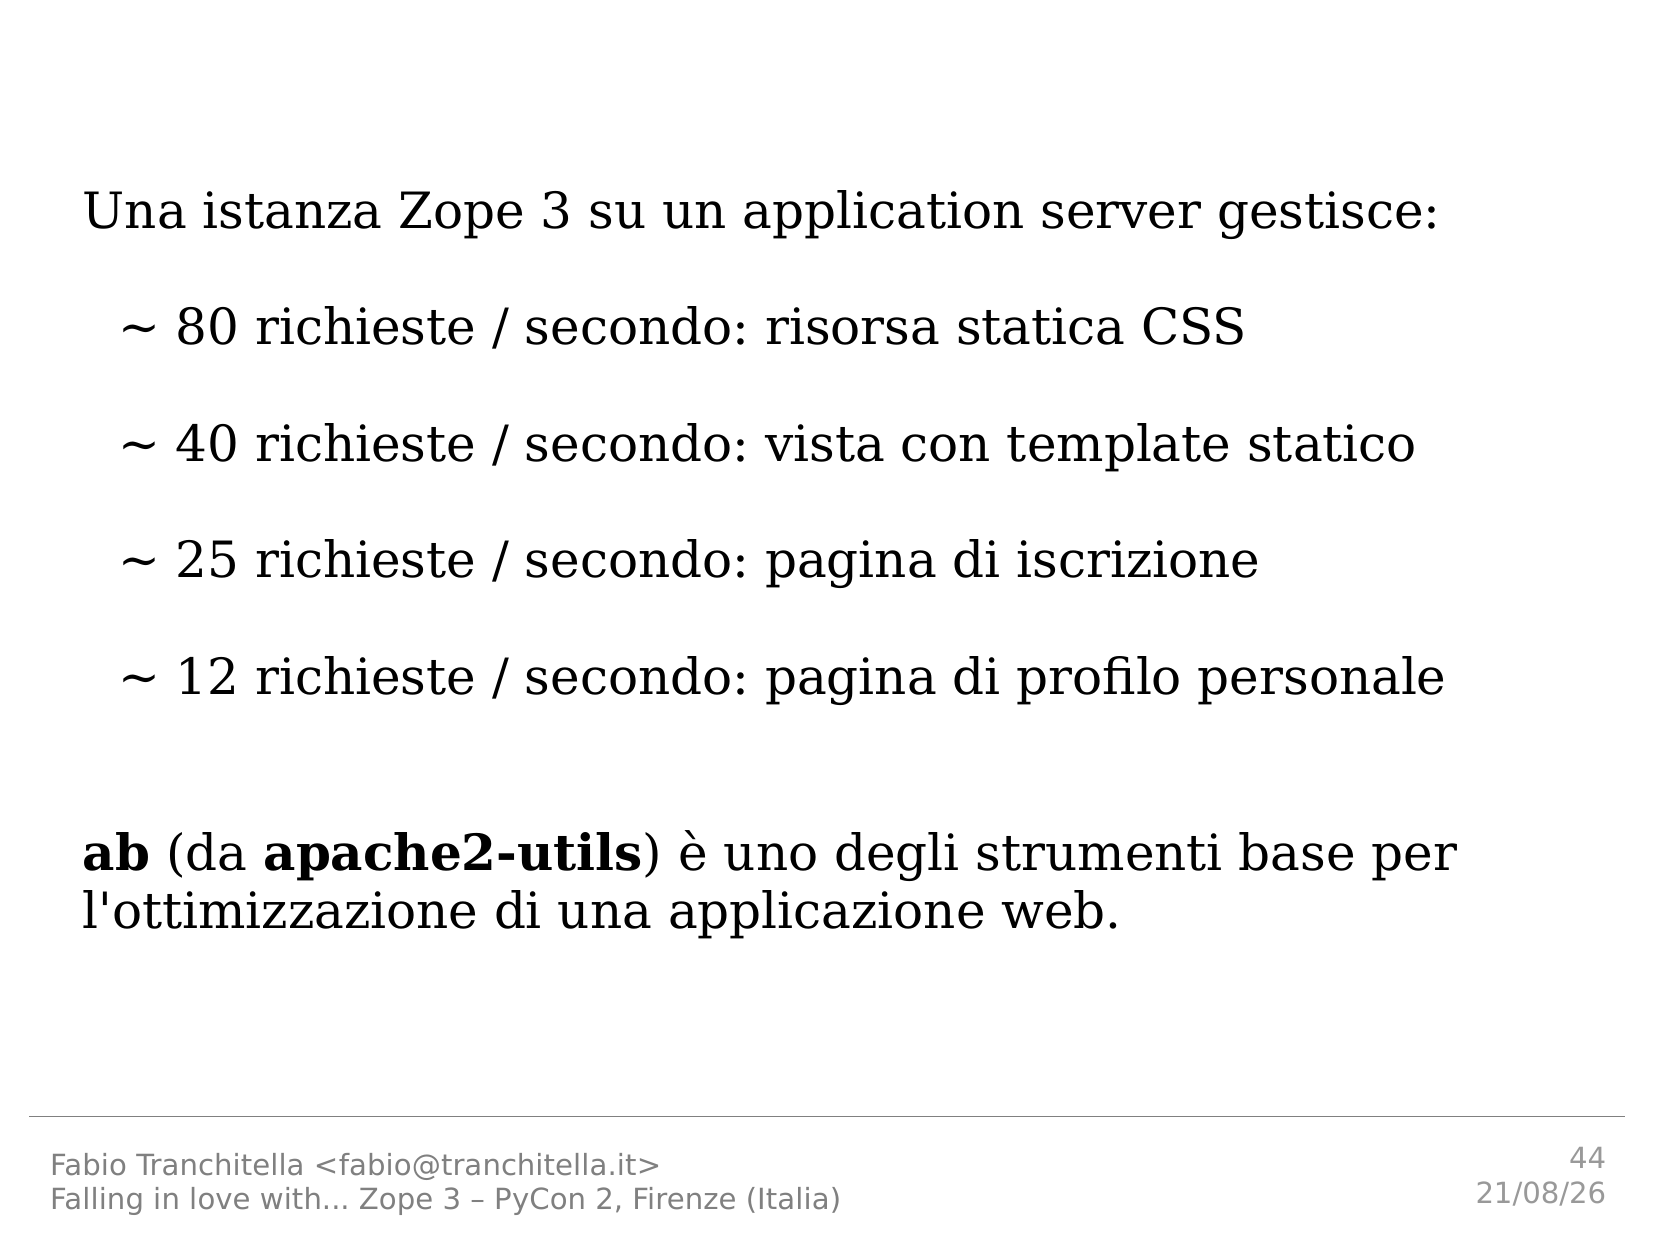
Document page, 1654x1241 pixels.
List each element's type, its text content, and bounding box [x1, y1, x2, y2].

subtitle Una istanza Zope 3 su un application server gestisce: ~ 80 richieste / secondo: risorsa statica CSS ~ 40 richieste / secondo: vista con template statico ~ 25 richieste / secondo: pagina di iscrizione ~ 12 richieste / secondo: pagina di profilo personale ab (da apache2-utils) è uno degli strumenti base per l'ottimizzazione di una applicazione web. [82, 59, 1571, 1063]
